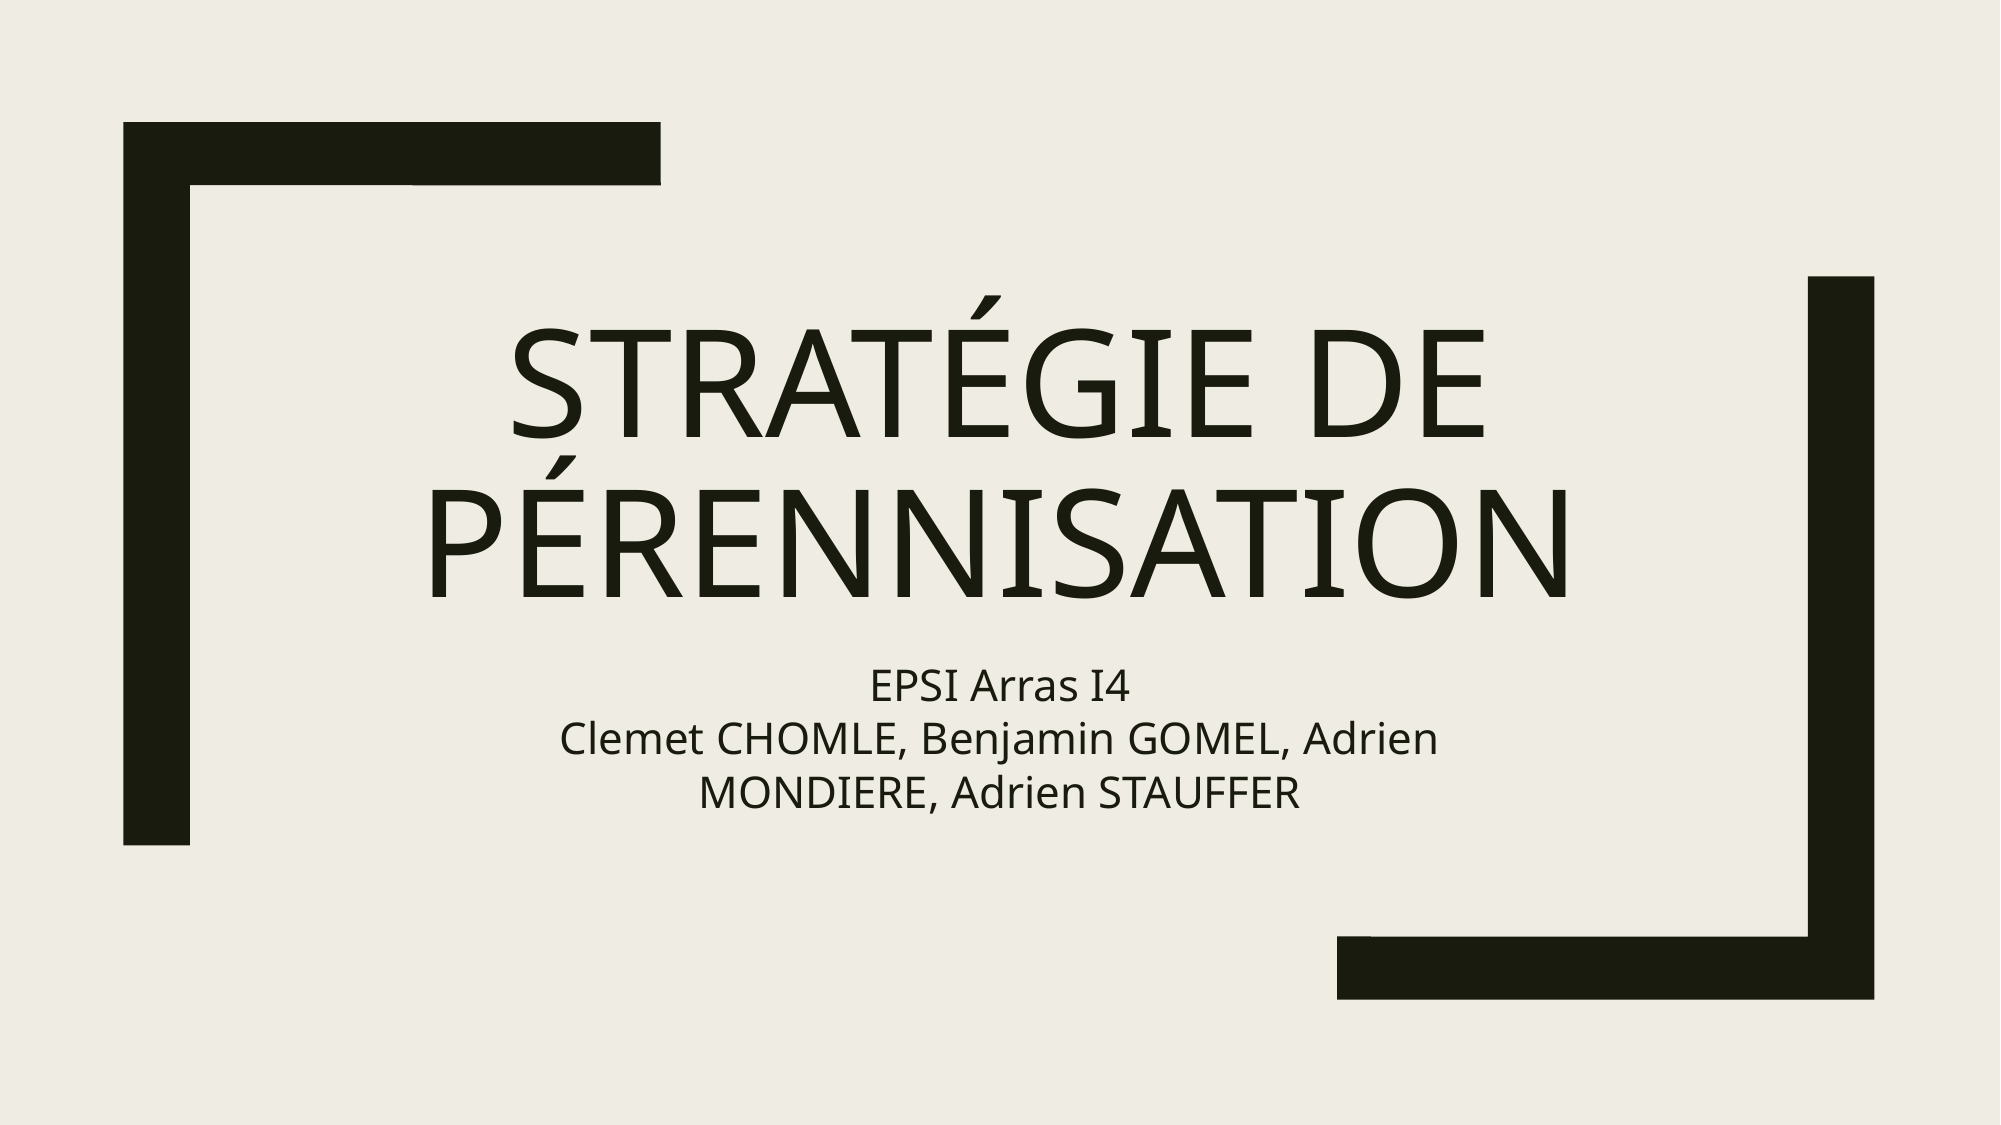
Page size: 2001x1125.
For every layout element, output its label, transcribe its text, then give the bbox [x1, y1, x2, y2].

subtitle EPSI Arras I4 Clemet CHOMLE, Benjamin GOMEL, Adrien MONDIERE, Adrien STAUFFER [439, 649, 1561, 828]
title Stratégie de pérennisation [314, 293, 1686, 638]
